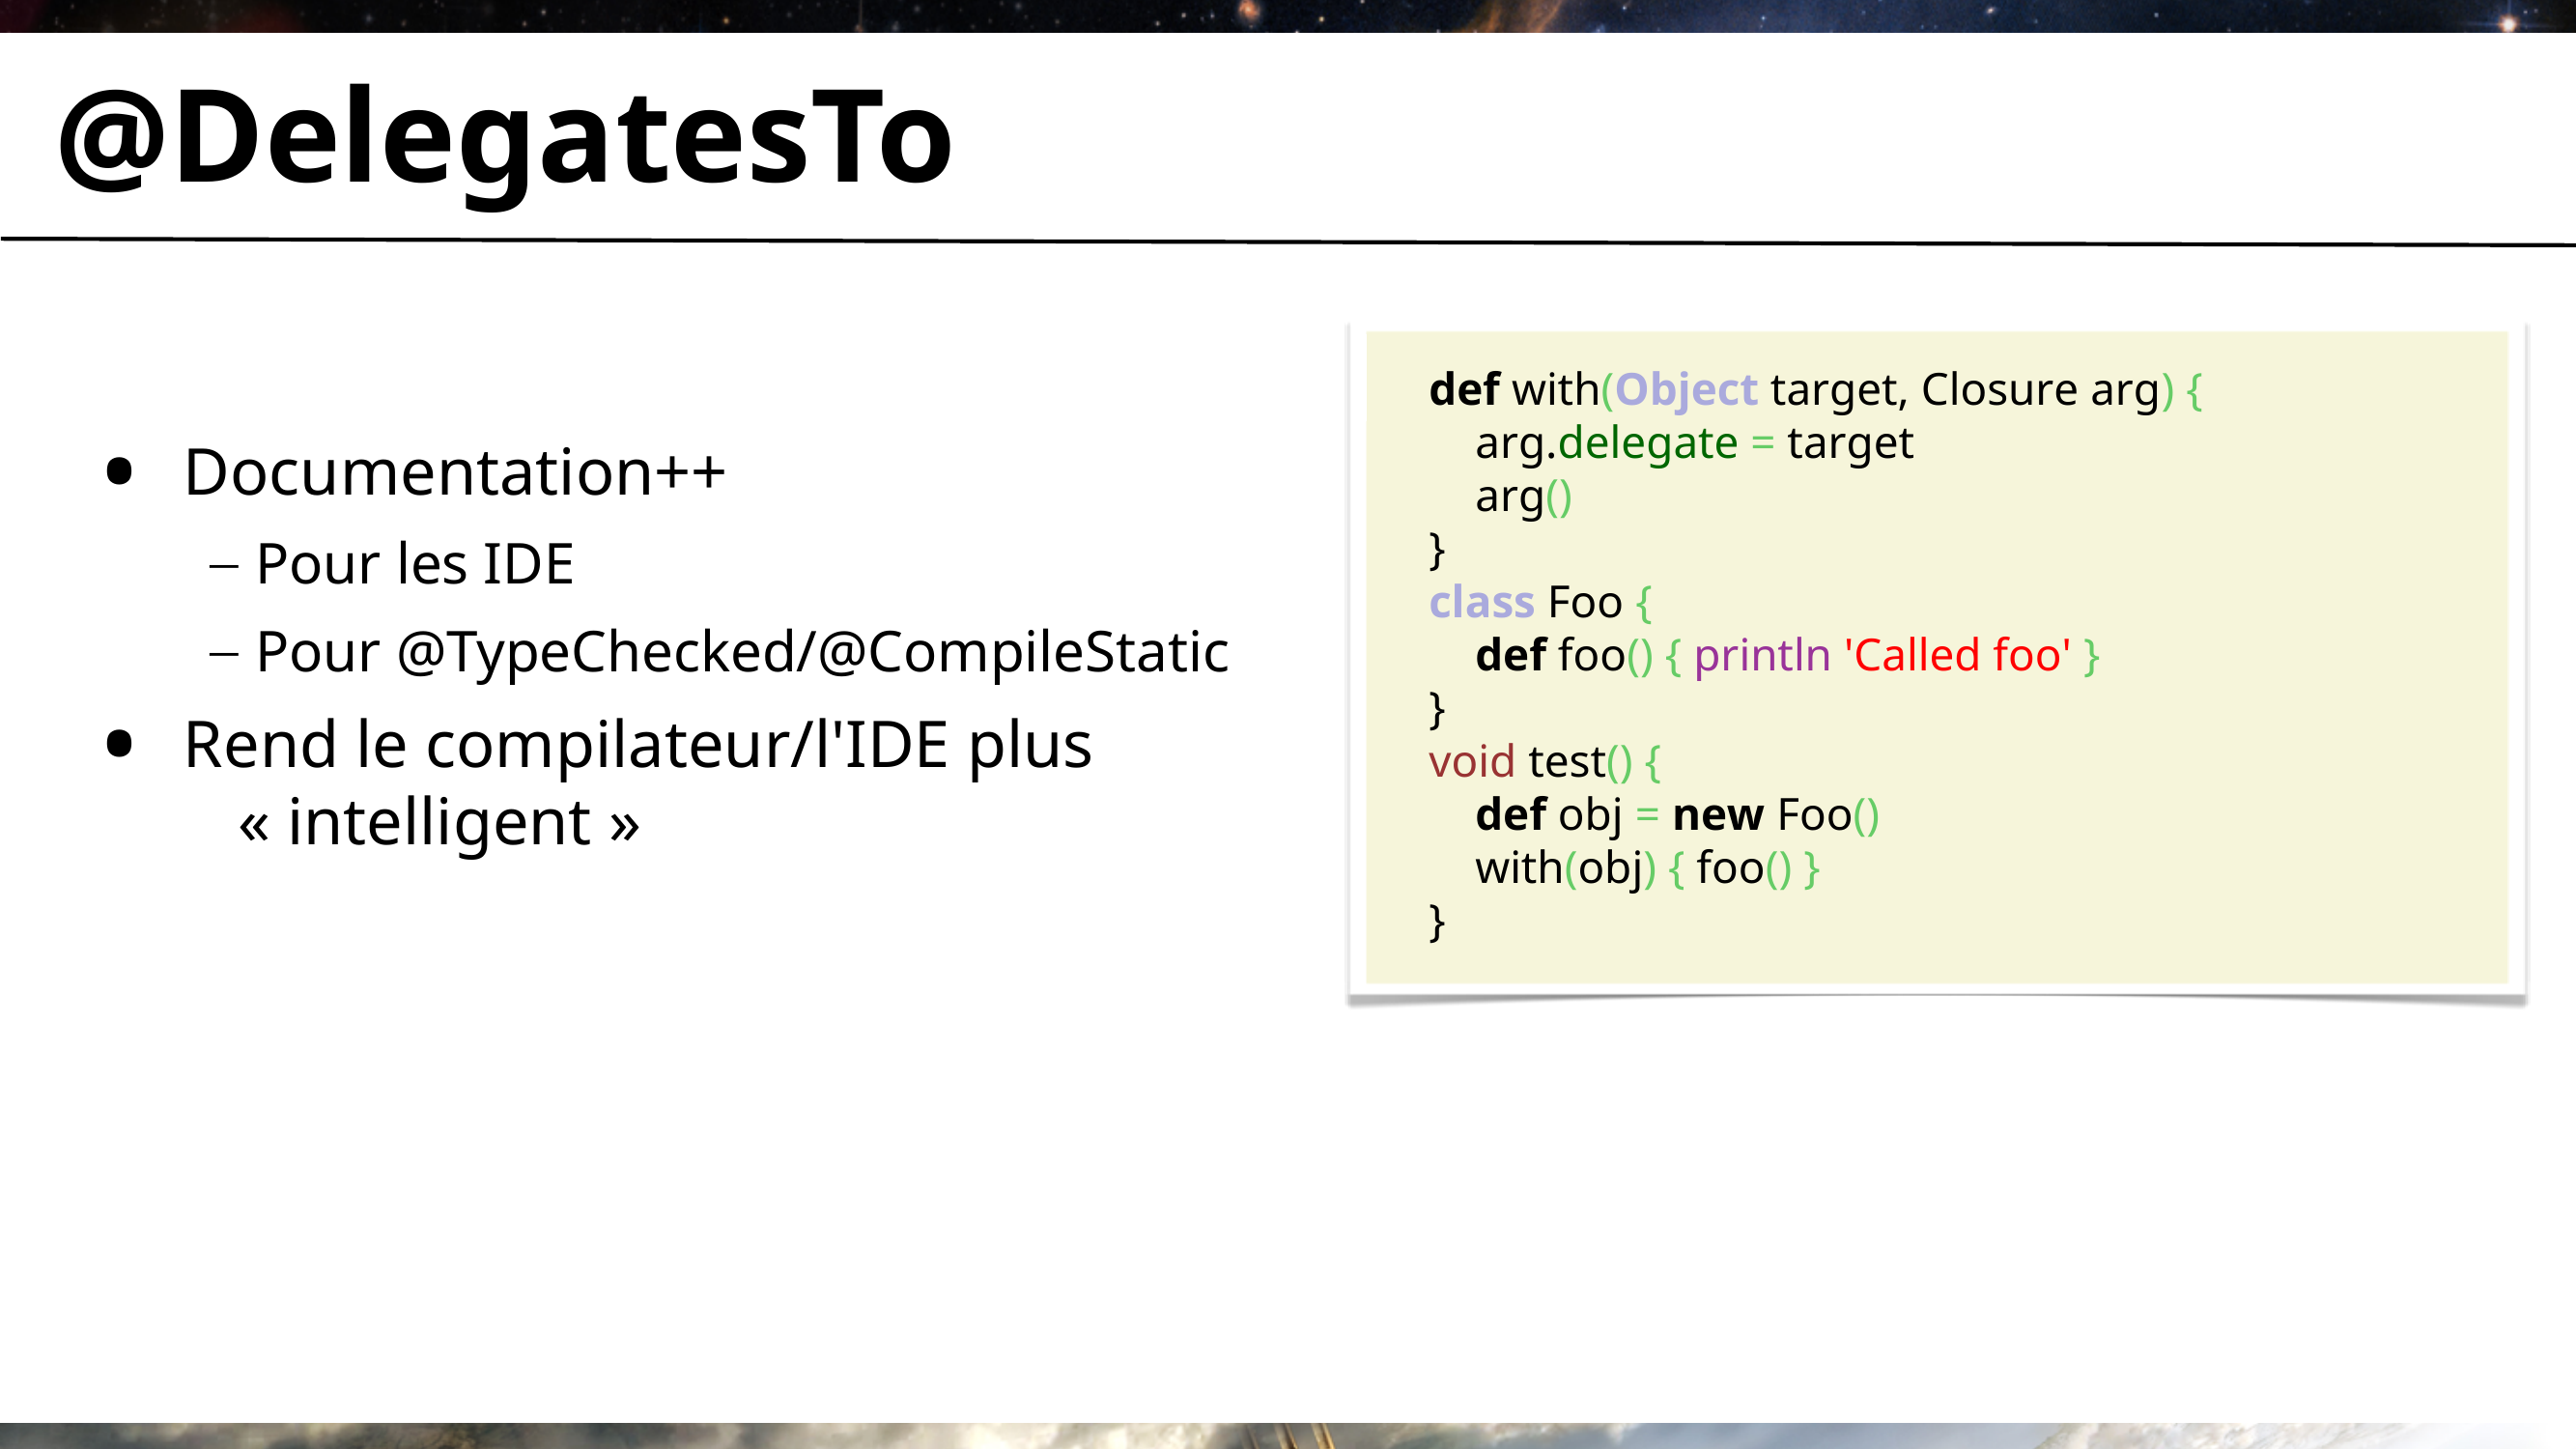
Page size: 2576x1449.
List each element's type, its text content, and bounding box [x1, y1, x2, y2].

text_box def with(Object target, Closure arg) { arg.delegate = target arg() } class Foo { def foo() { println 'Called foo' } } void test() { def obj = new Foo() with(obj) { foo() } } [1414, 354, 2408, 953]
picture [1323, 319, 2533, 1010]
picture [0, 1423, 2576, 1449]
picture [0, 0, 2576, 33]
list Documentation++ Pour les IDE Pour @TypeChecked/@CompileStatic Rend le compilateur/l'IDE plus « intelligent » [57, 422, 1313, 918]
title @DelegatesTo [45, 12, 2528, 250]
